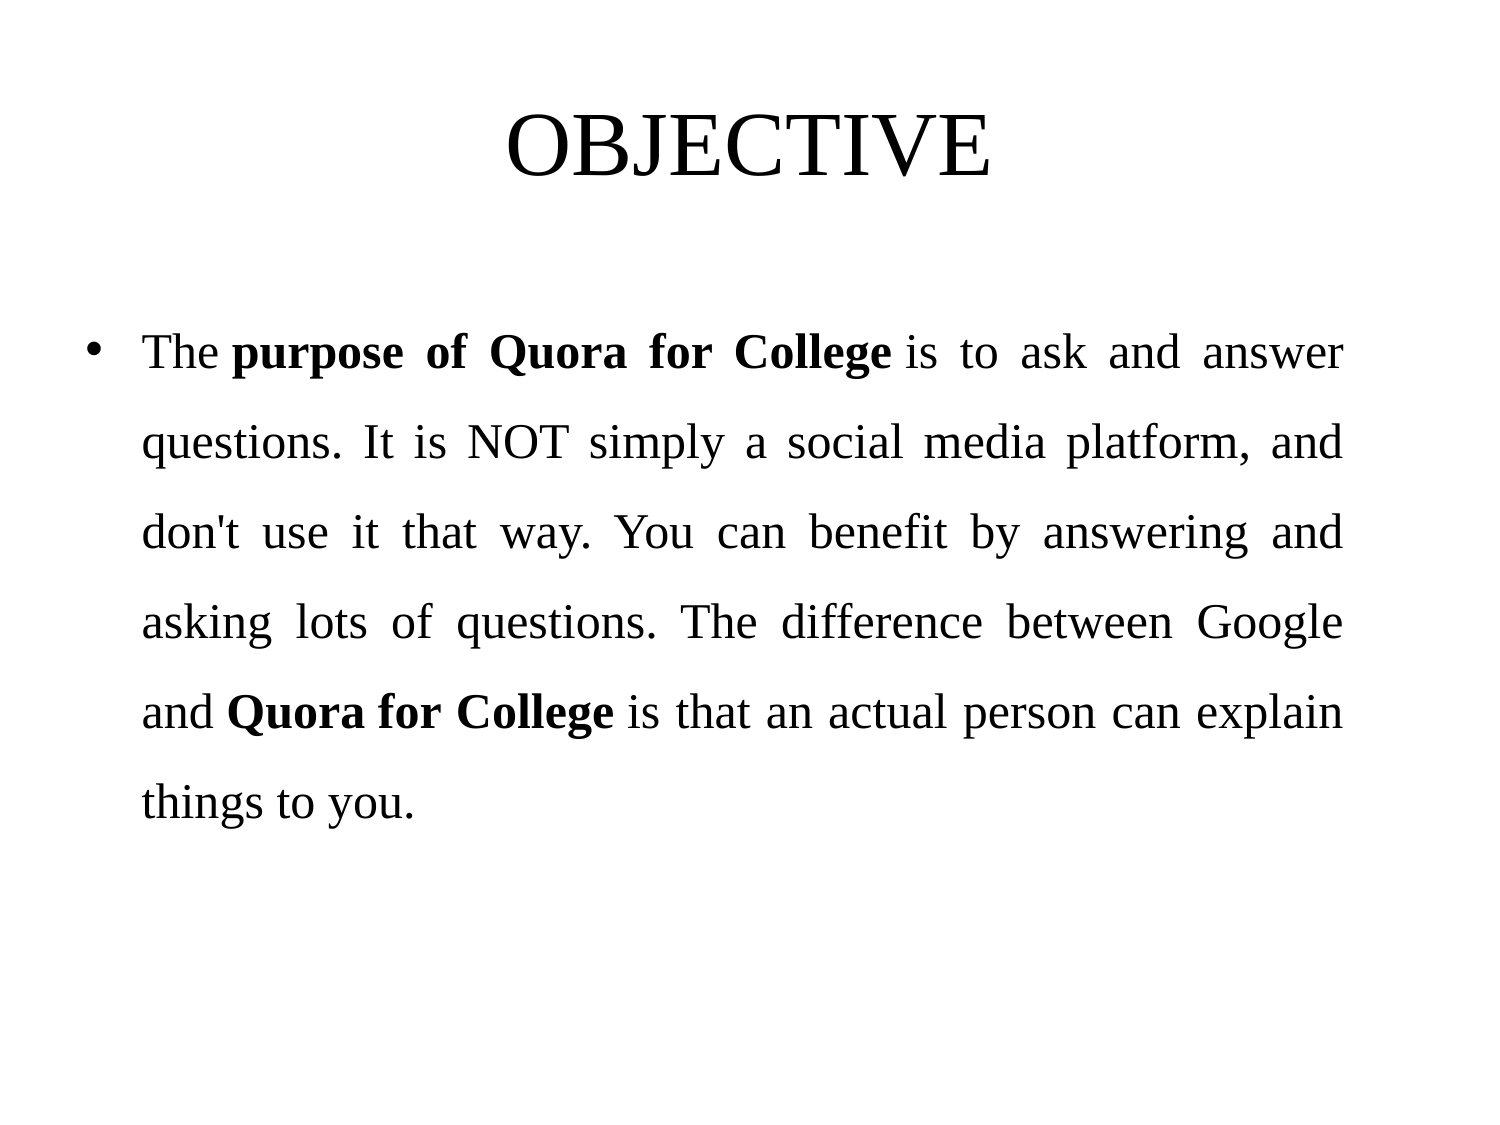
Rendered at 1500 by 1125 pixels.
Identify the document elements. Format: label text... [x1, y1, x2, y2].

list The purpose of Quora for College is to ask and answer questions. It is NOT simply a social media platform, and don't use it that way. You can benefit by answering and asking lots of questions. The difference between Google and Quora for College is that an actual person can explain things to you. [70, 210, 1360, 954]
title OBJECTIVE [75, 45, 1425, 233]
